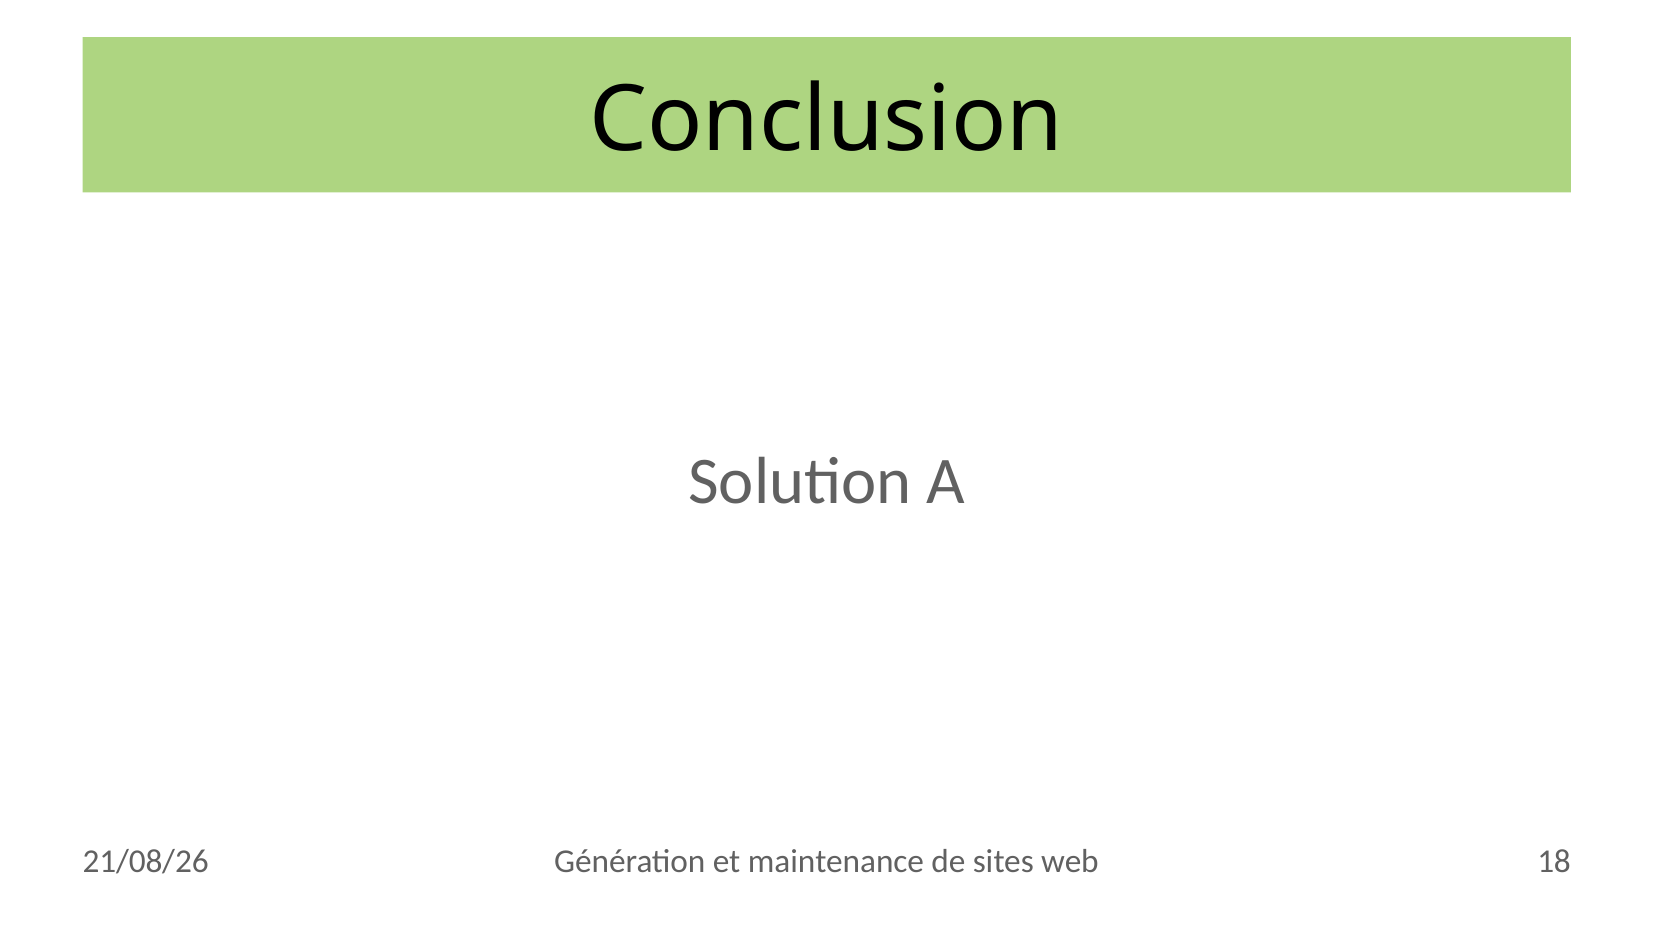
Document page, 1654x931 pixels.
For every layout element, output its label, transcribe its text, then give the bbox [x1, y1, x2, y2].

list Solution A [82, 217, 1571, 758]
title Conclusion [82, 37, 1571, 193]
